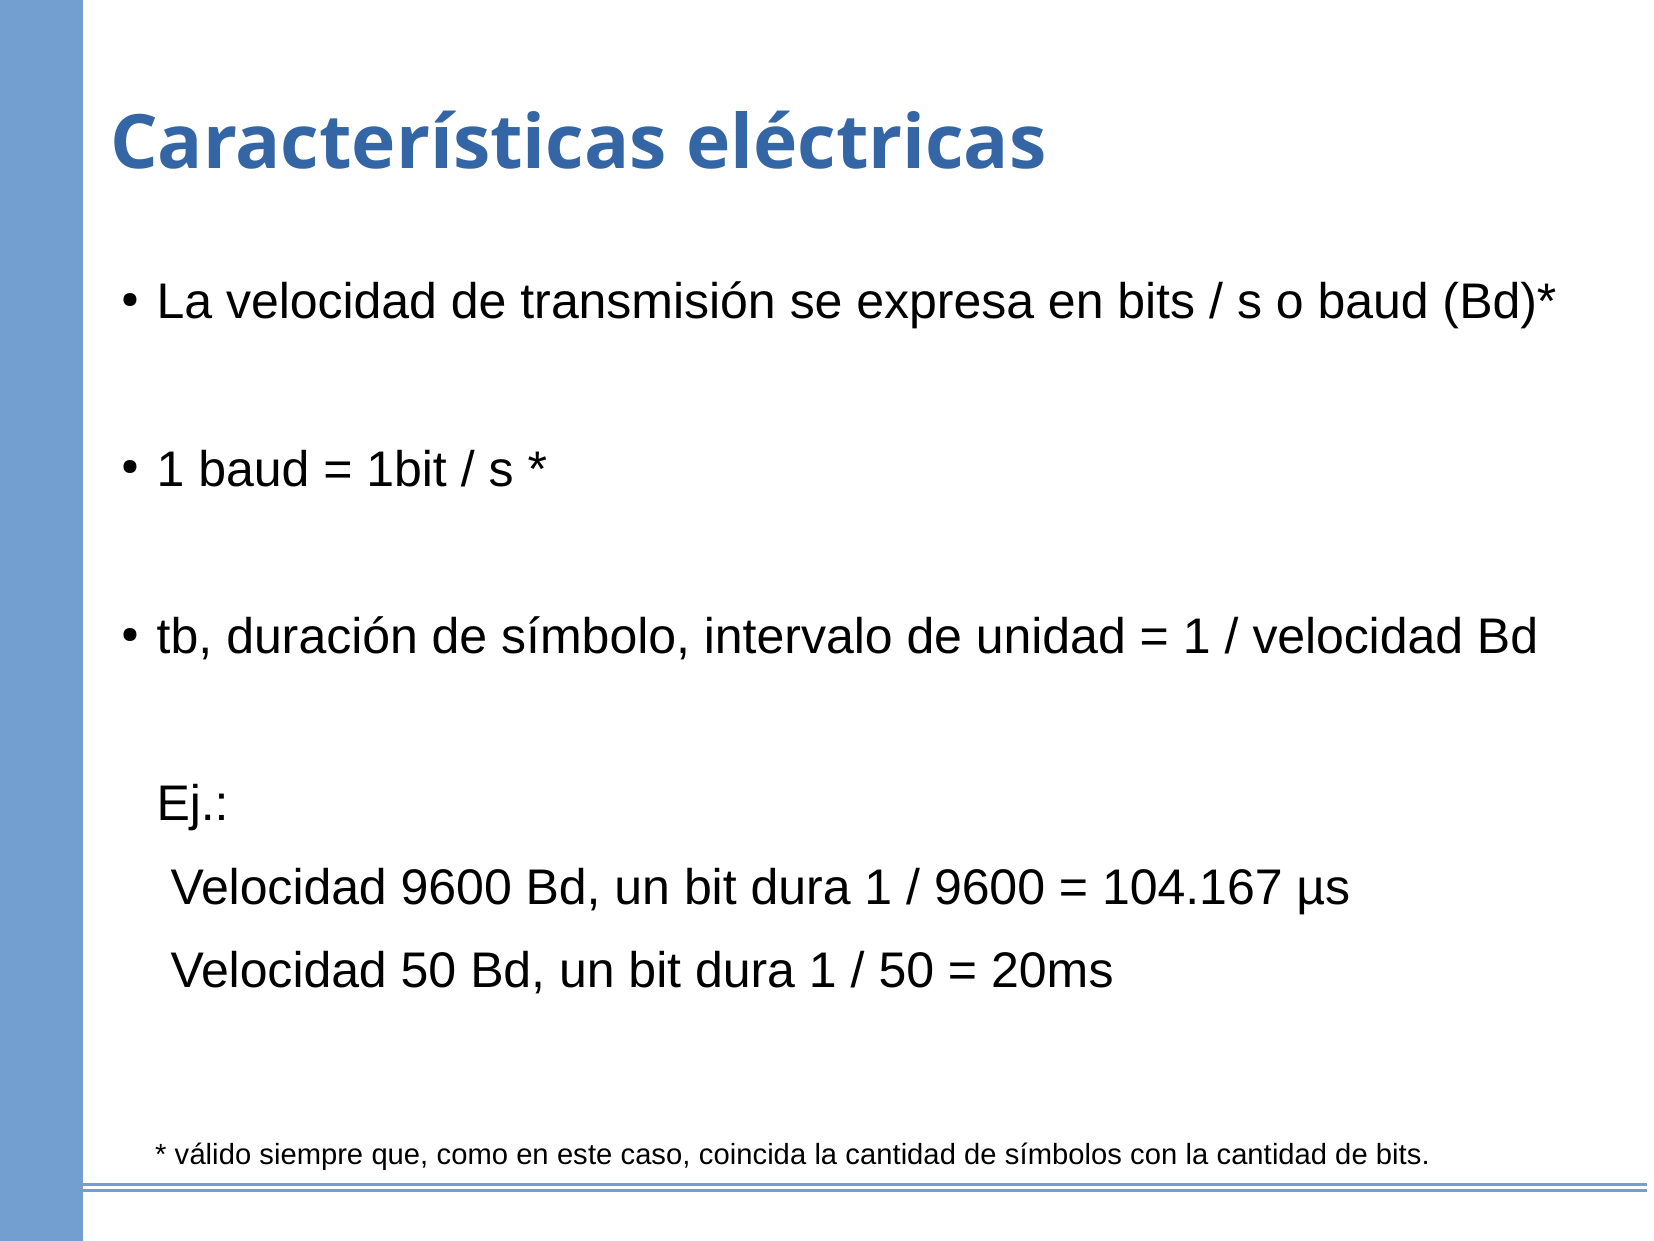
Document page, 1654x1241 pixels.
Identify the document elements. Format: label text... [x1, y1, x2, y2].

text_box Características eléctricas [95, 30, 1653, 133]
text_box * válido siempre que, como en este caso, coincida la cantidad de símbolos con la cantidad de bits. [105, 1113, 1561, 1186]
text_box La velocidad de transmisión se expresa en bits / s o baud (Bd)* 1 baud = 1bit / s * tb, duración de símbolo, intervalo de unidad = 1 / velocidad Bd Ej.: Velocidad 9600 Bd, un bit dura 1 / 9600 = 104.167 µs Velocidad 50 Bd, un bit dura 1 / 50 = 20ms [106, 238, 1621, 985]
